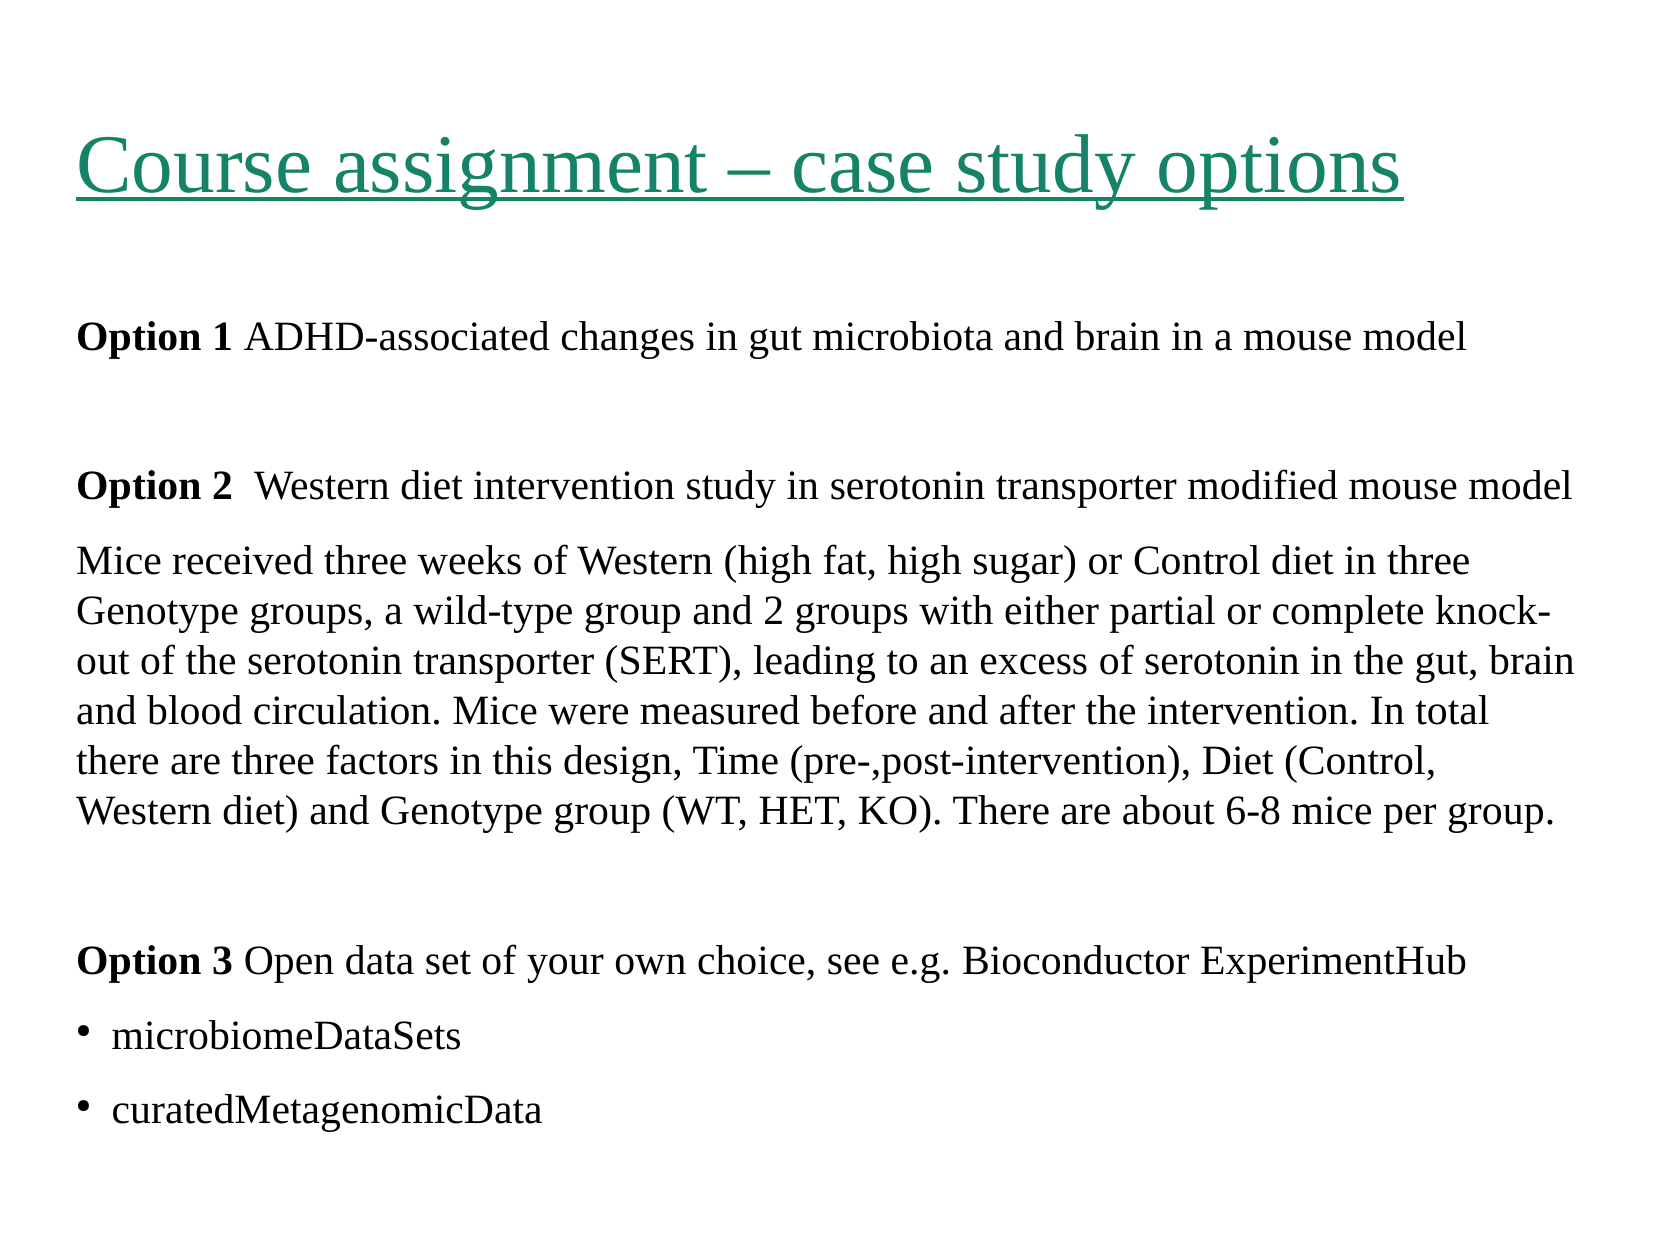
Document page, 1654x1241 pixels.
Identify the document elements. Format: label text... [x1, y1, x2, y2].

text_box Course assignment – case study options Option 1 ADHD-associated changes in gut microbiota and brain in a mouse model Option 2 Western diet intervention study in serotonin transporter modified mouse model Mice received three weeks of Western (high fat, high sugar) or Control diet in three Genotype groups, a wild-type group and 2 groups with either partial or complete knock-out of the serotonin transporter (SERT), leading to an excess of serotonin in the gut, brain and blood circulation. Mice were measured before and after the intervention. In total there are three factors in this design, Time (pre-,post-intervention), Diet (Control, Western diet) and Genotype group (WT, HET, KO). There are about 6-8 mice per group. Option 3 Open data set of your own choice, see e.g. Bioconductor ExperimentHub microbiomeDataSets curatedMetagenomicData [62, 102, 1593, 1139]
